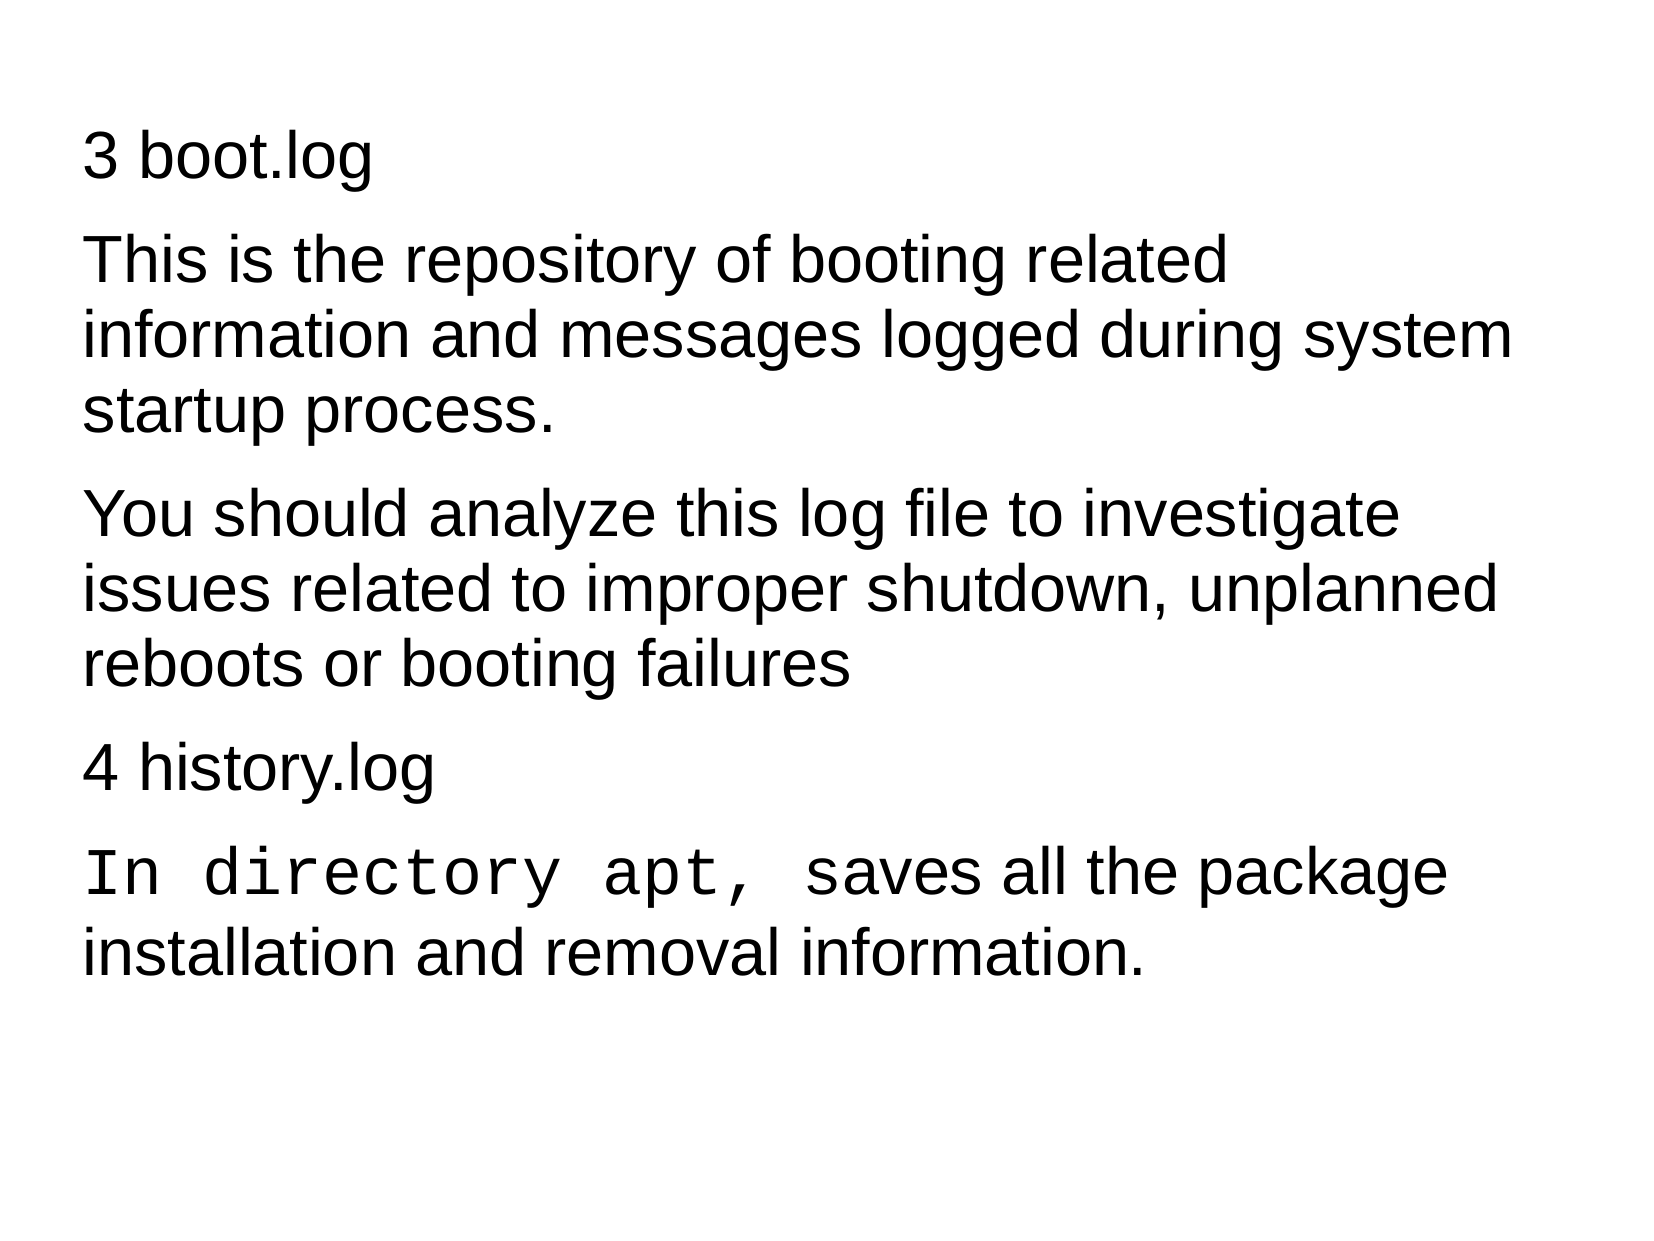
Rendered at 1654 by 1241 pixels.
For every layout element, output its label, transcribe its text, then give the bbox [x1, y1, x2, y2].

list 3 boot.log This is the repository of booting related information and messages logged during system startup process. You should analyze this log file to investigate issues related to improper shutdown, unplanned reboots or booting failures 4 history.log In directory apt, saves all the package installation and removal information. [82, 118, 1571, 1010]
